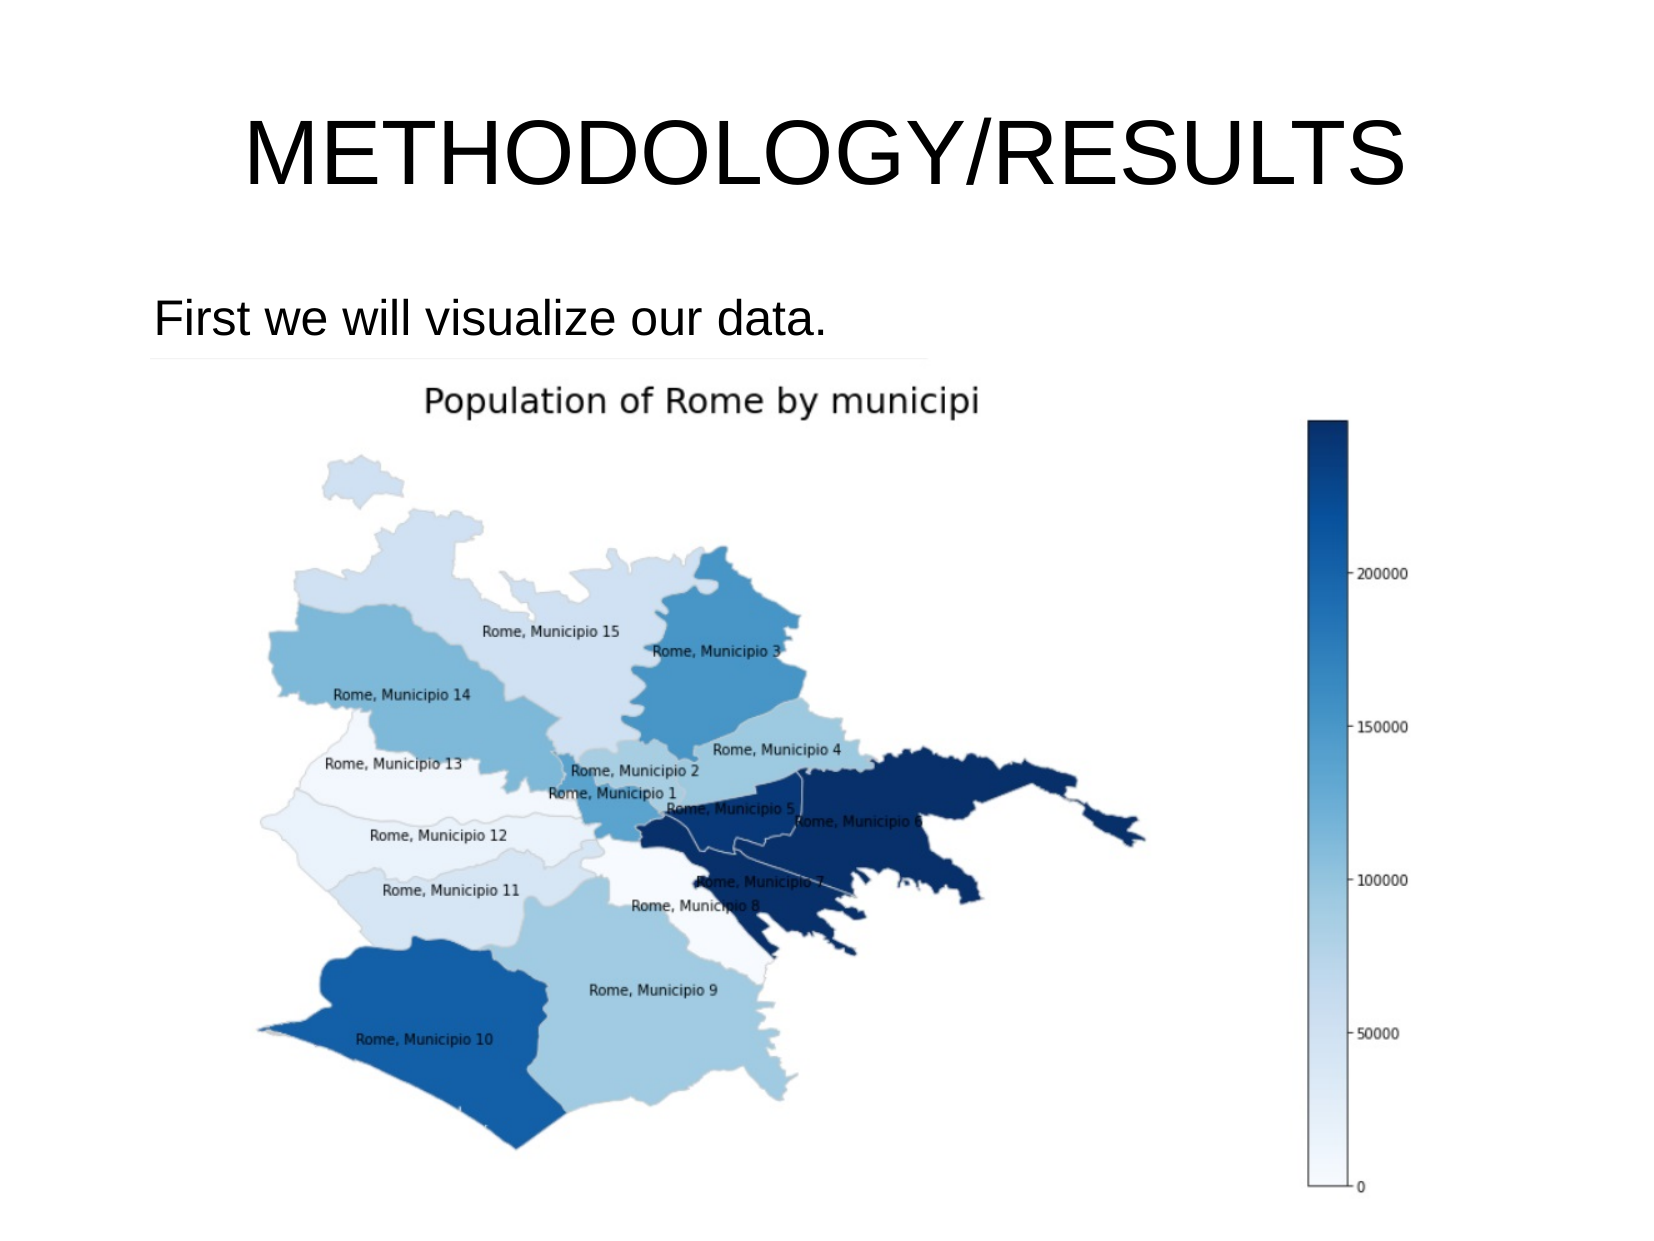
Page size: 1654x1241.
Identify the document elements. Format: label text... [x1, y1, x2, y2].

list First we will visualize our data. [82, 290, 1571, 1109]
picture [150, 358, 1590, 1216]
title METHODOLOGY/RESULTS [82, 49, 1571, 257]
